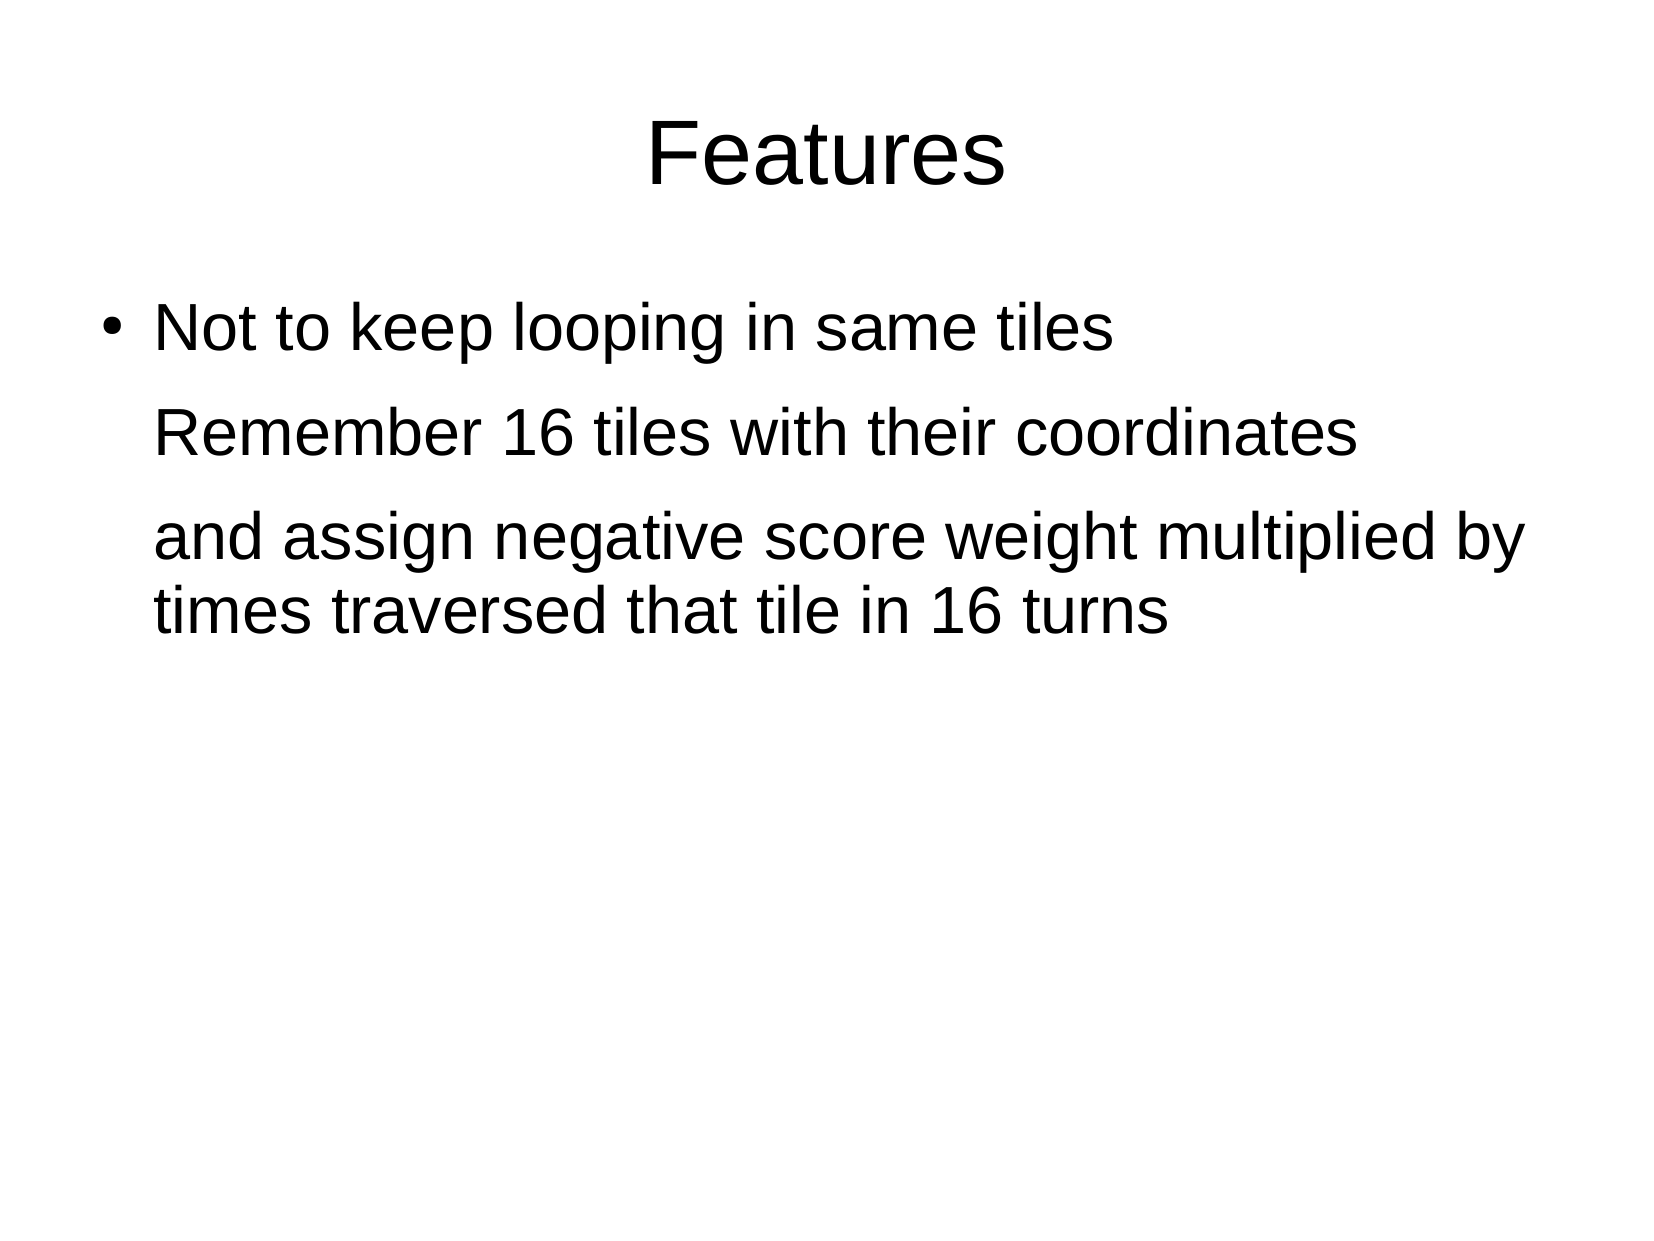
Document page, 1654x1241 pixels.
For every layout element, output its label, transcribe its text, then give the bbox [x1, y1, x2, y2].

list Not to keep looping in same tiles Remember 16 tiles with their coordinates and assign negative score weight multiplied by times traversed that tile in 16 turns [82, 290, 1571, 1010]
title Features [82, 49, 1571, 257]
